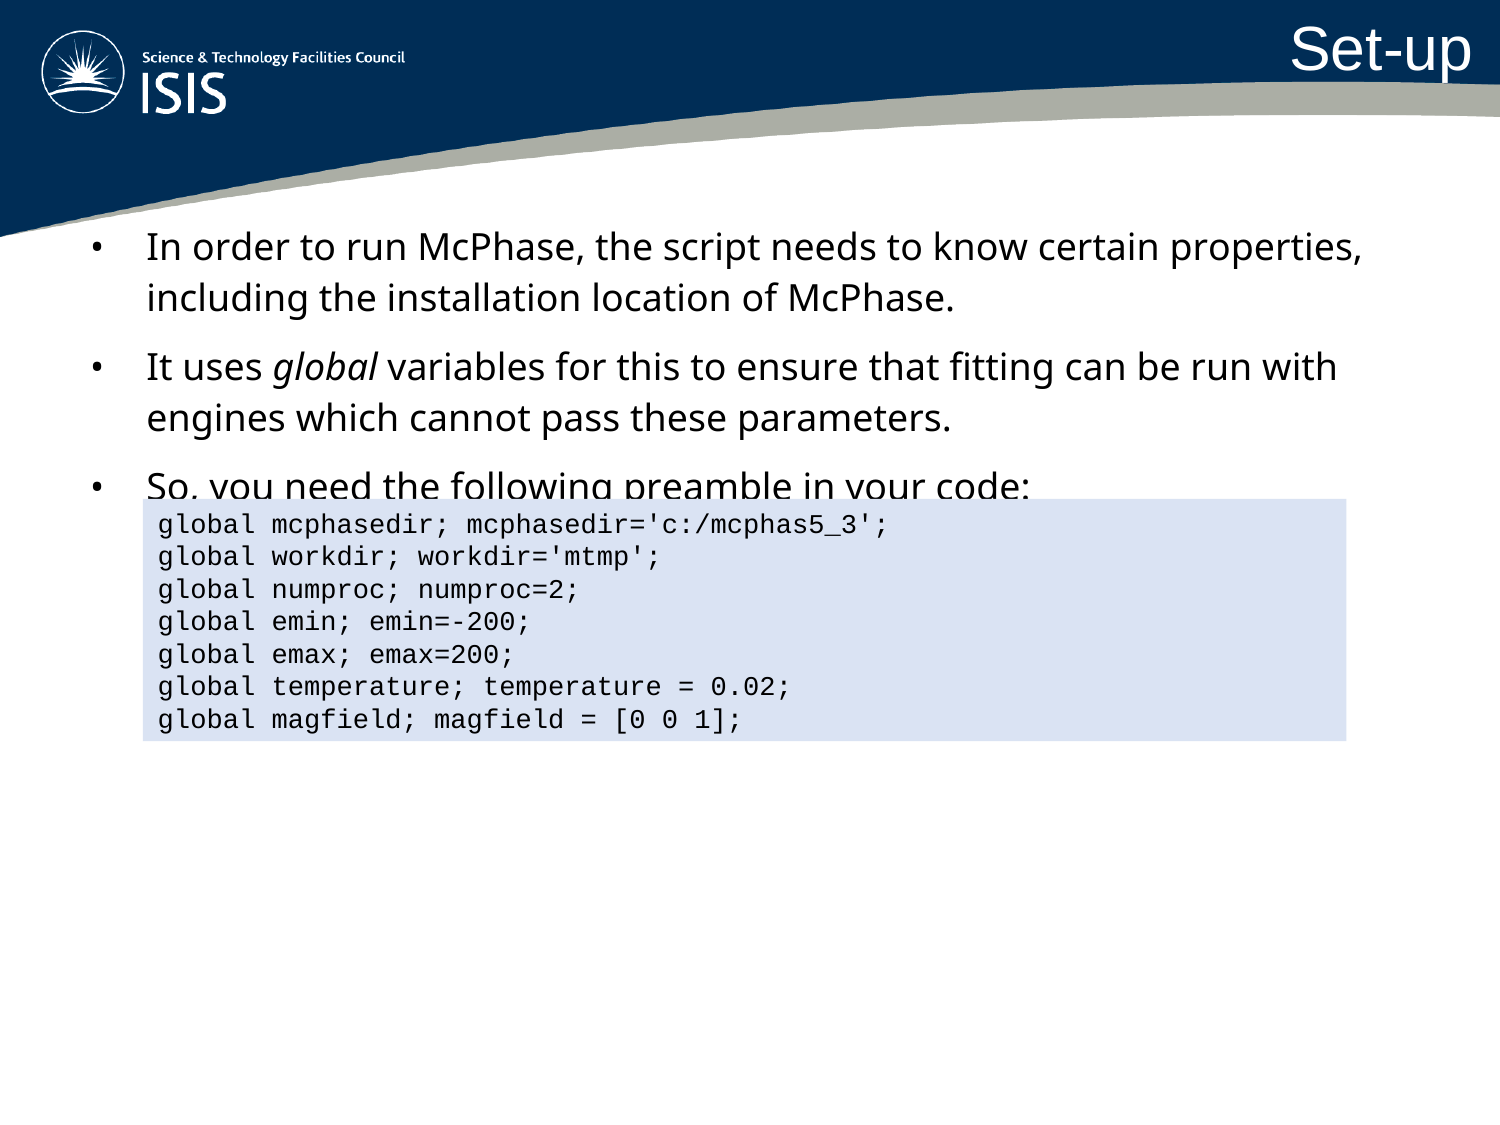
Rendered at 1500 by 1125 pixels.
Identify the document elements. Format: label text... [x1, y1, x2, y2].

list In order to run McPhase, the script needs to know certain properties, including the installation location of McPhase. It uses global variables for this to ensure that fitting can be run with engines which cannot pass these parameters. So, you need the following preamble in your code: [75, 212, 1424, 1025]
picture [0, 0, 1500, 303]
text_box Set-up [460, 6, 1489, 92]
text_box global mcphasedir; mcphasedir='c:/mcphas5_3'; global workdir; workdir='mtmp'; global numproc; numproc=2; global emin; emin=-200; global emax; emax=200; global temperature; temperature = 0.02; global magfield; magfield = [0 0 1]; [142, 498, 1347, 742]
